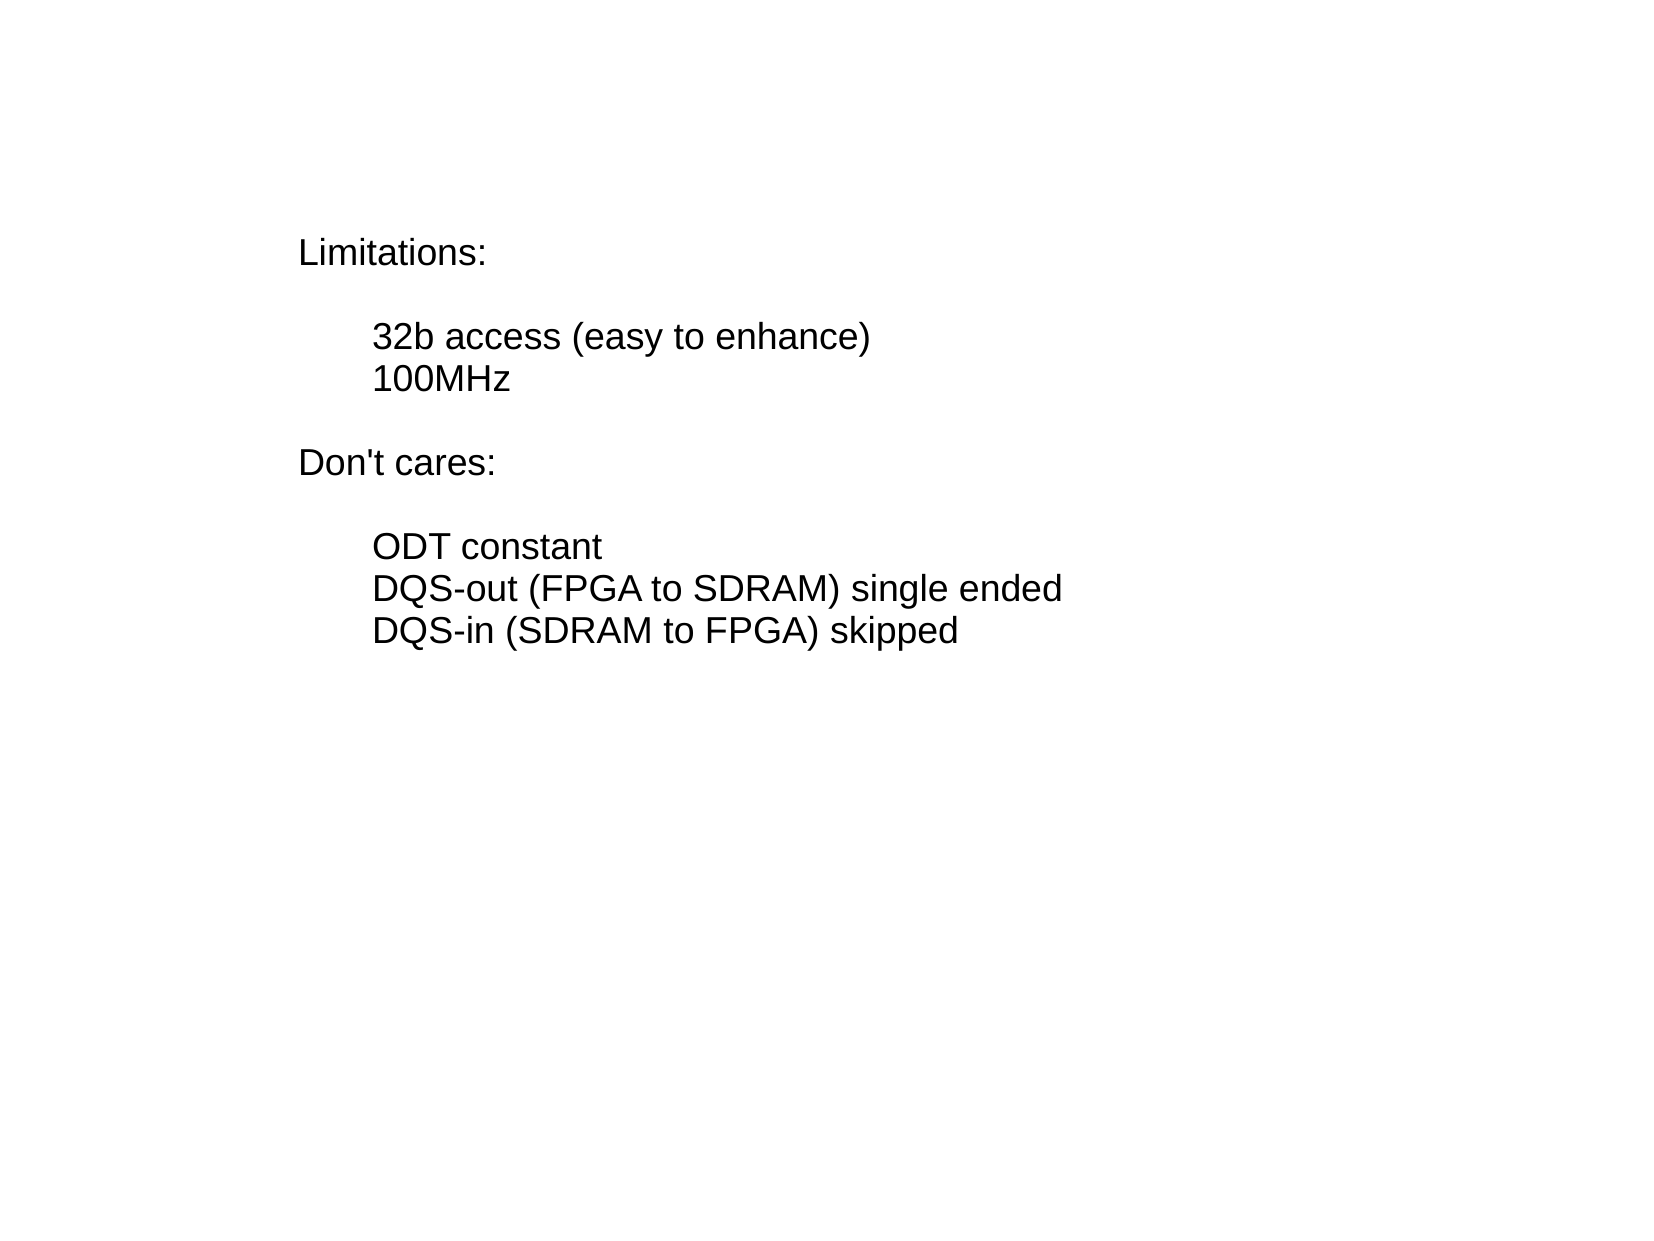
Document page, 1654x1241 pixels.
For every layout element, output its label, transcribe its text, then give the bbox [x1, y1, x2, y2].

text_box Limitations: 32b access (easy to enhance) 100MHz Don't cares: ODT constant DQS-out (FPGA to SDRAM) single ended DQS-in (SDRAM to FPGA) skipped [283, 224, 1126, 702]
